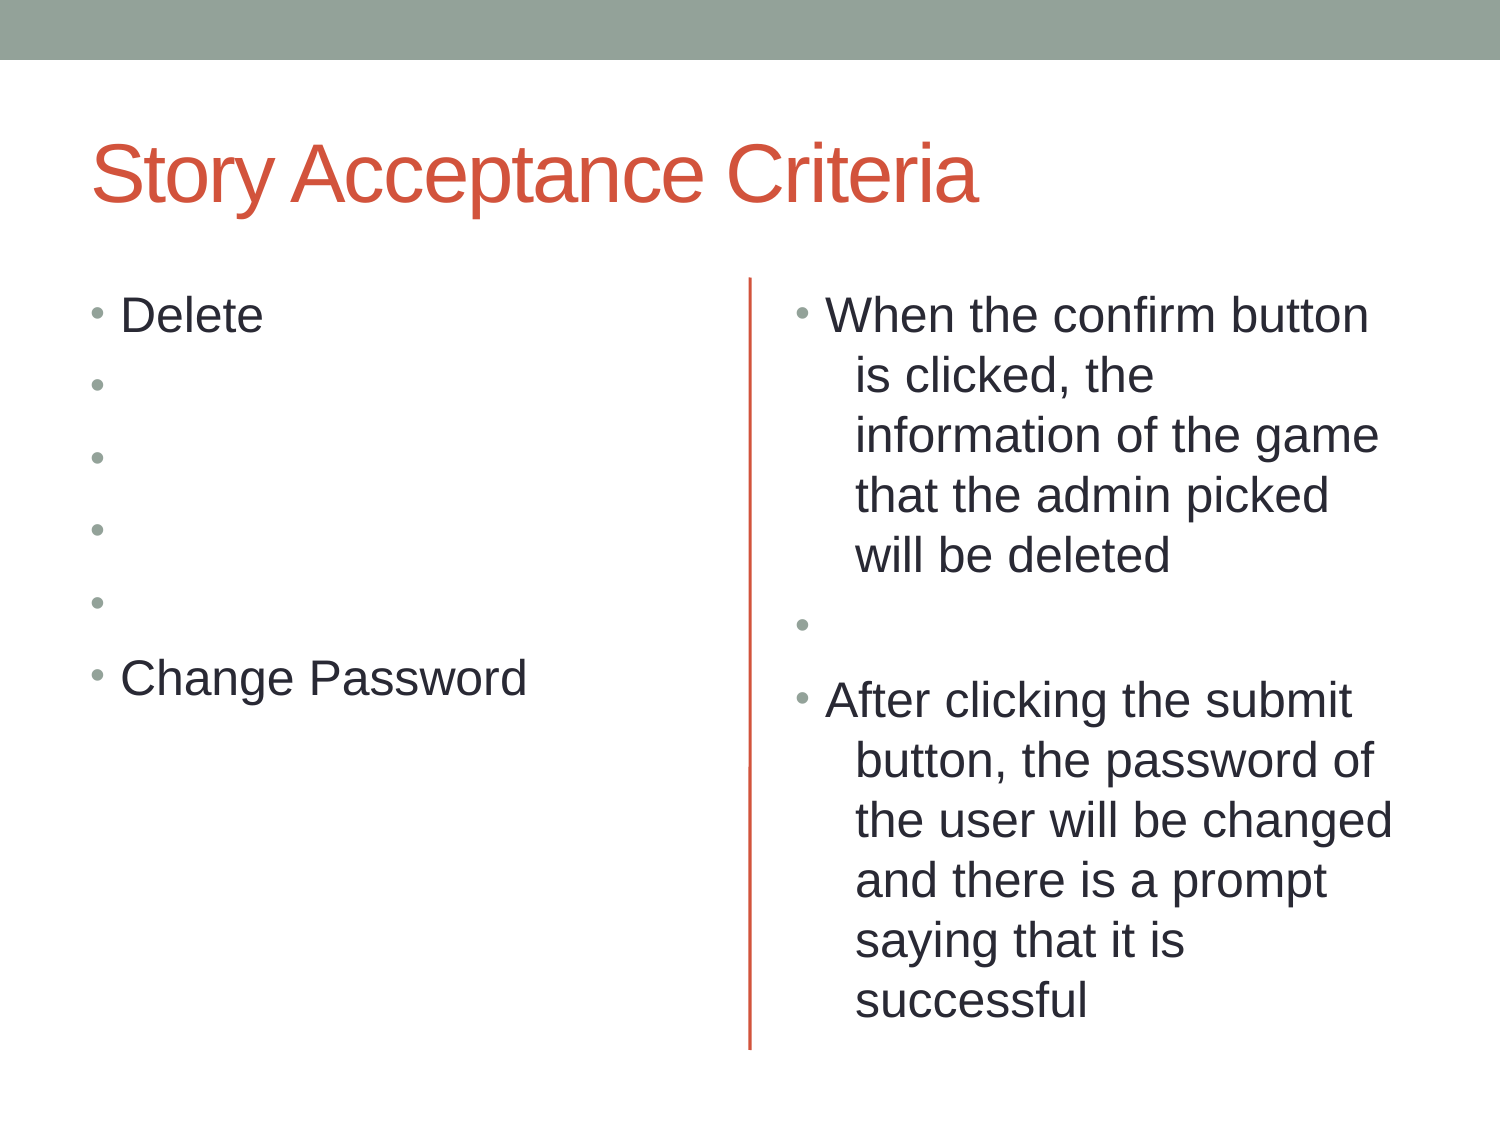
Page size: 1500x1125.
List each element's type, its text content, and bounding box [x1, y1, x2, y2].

title Story Acceptance Criteria [75, 87, 1426, 251]
list Delete Change Password [75, 275, 721, 1049]
list When the confirm button is clicked, the information of the game that the admin picked will be deleted After clicking the submit button, the password of the user will be changed and there is a prompt saying that it is successful [780, 275, 1426, 1049]
